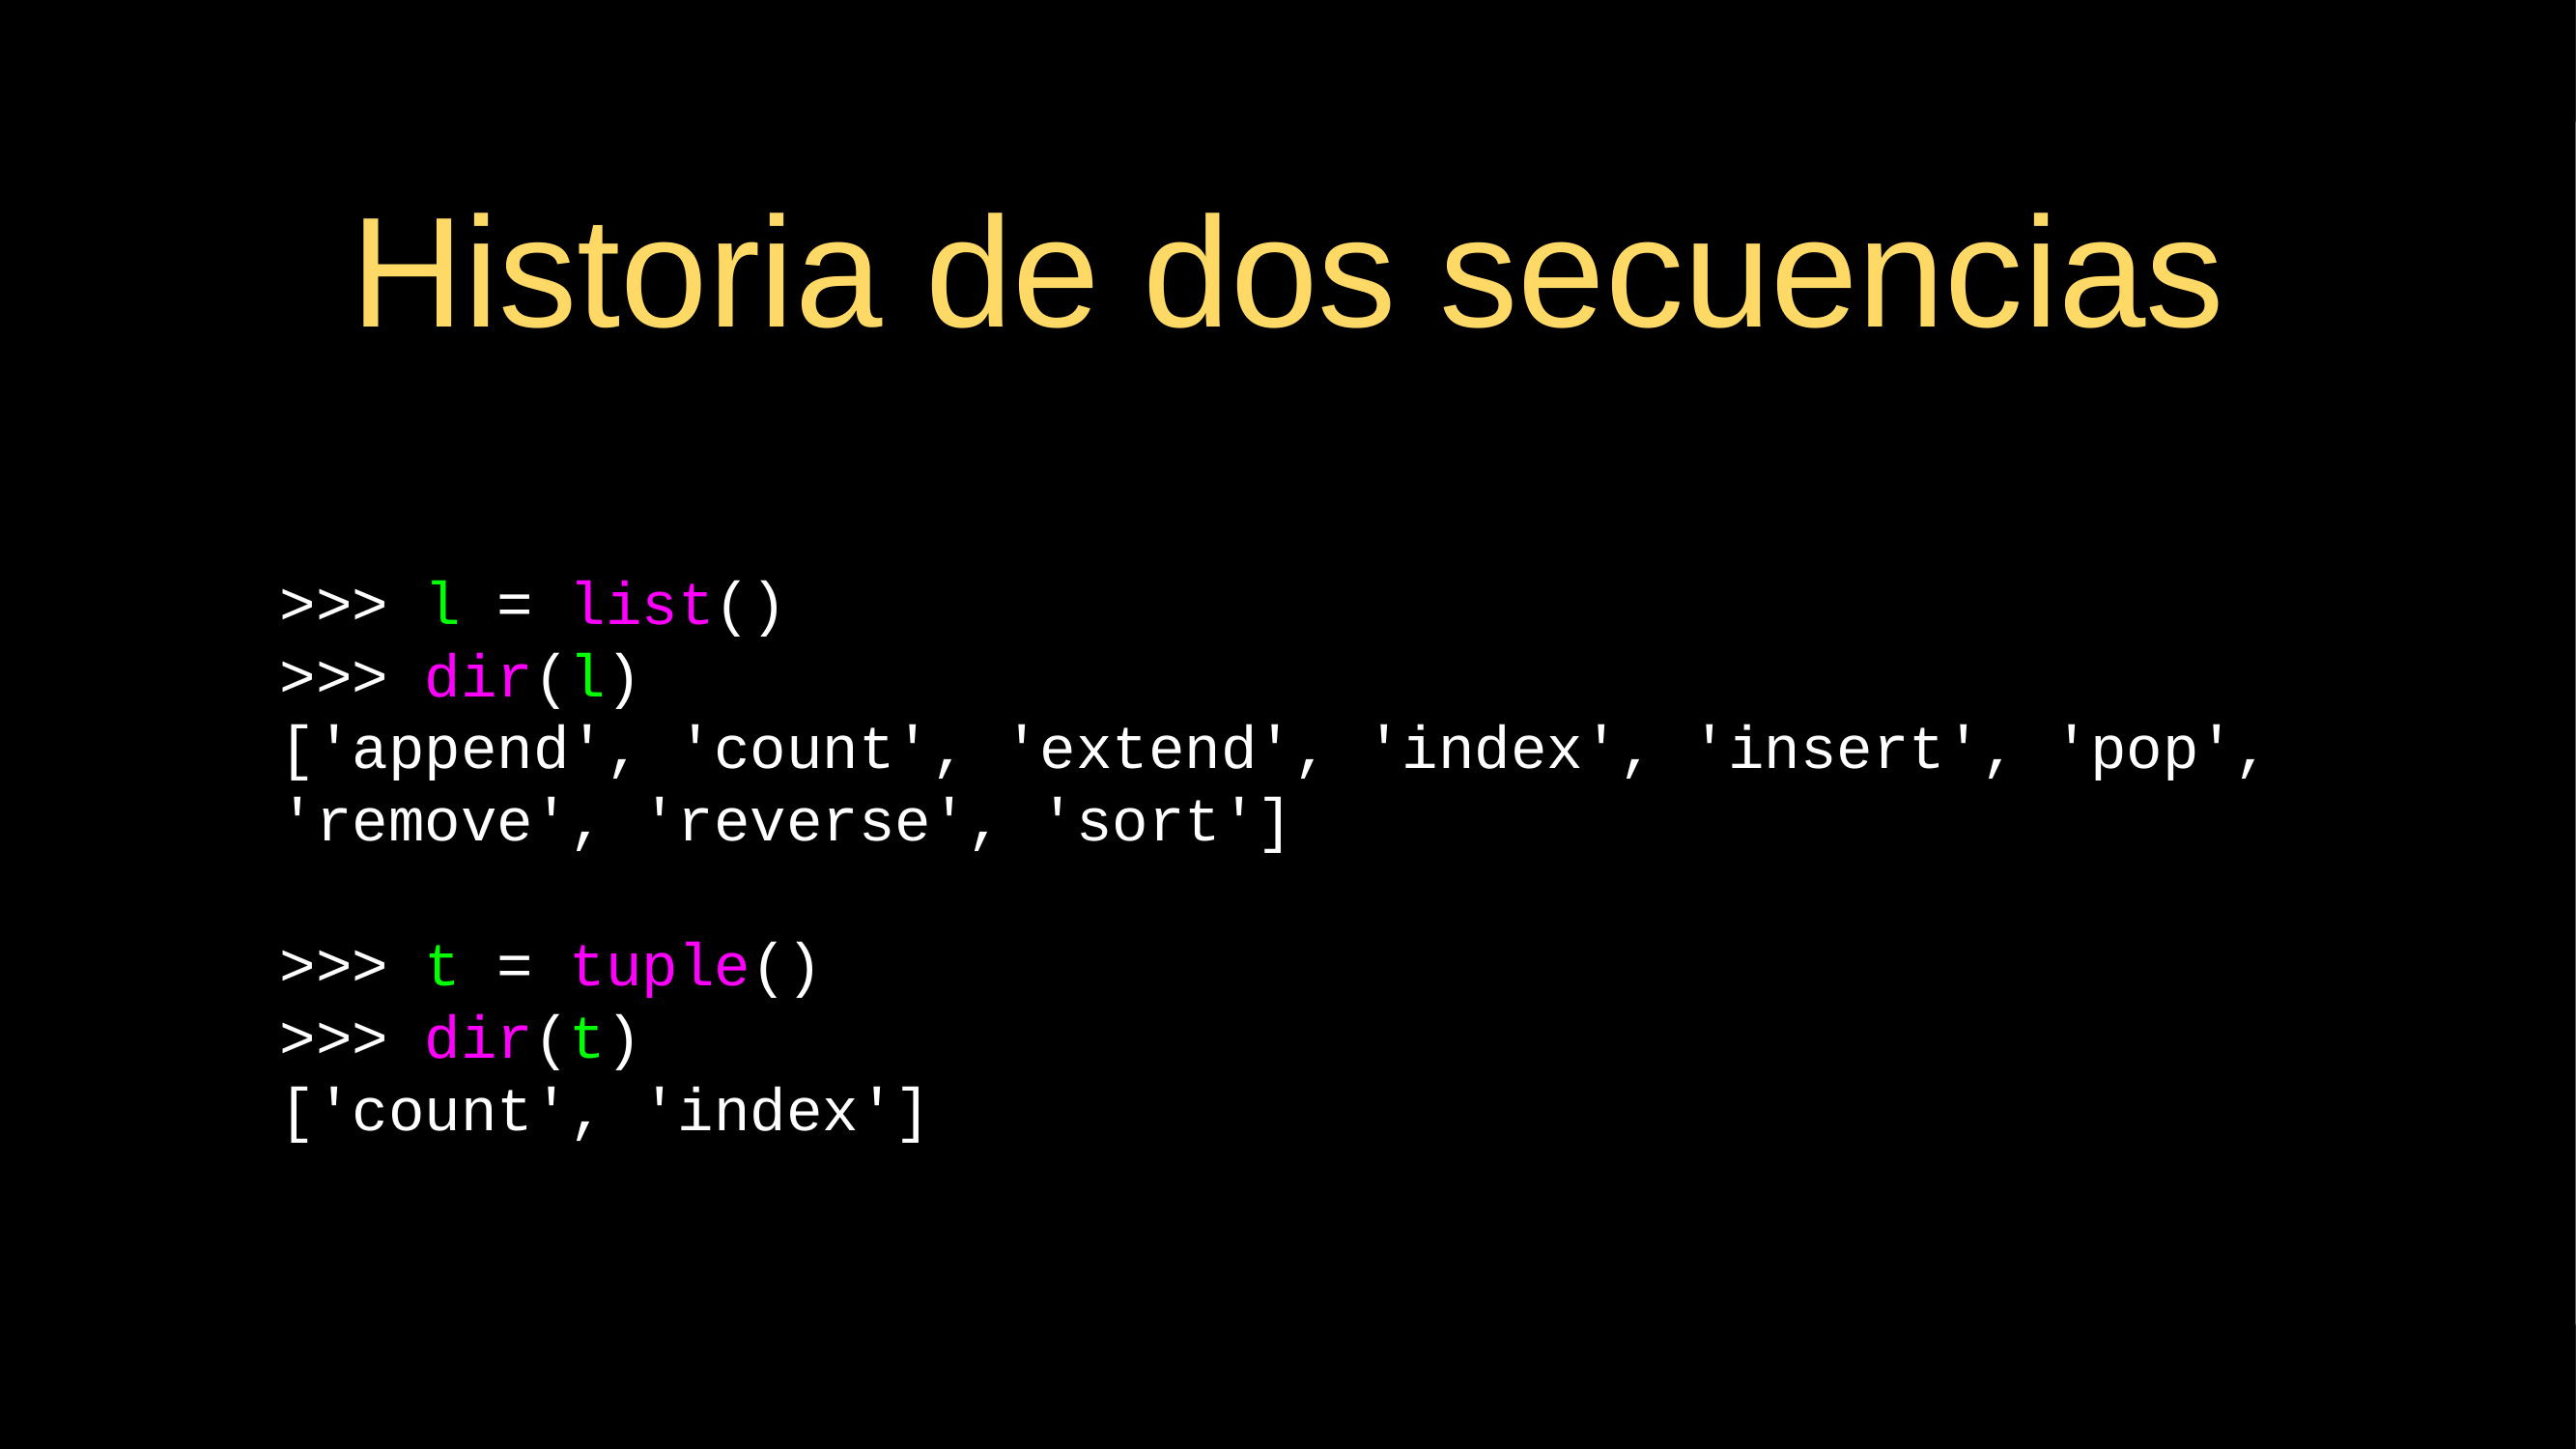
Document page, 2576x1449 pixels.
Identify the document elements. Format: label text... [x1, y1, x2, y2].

text_box >>> l = list() >>> dir(l) ['append', 'count', 'extend', 'index', 'insert', 'pop', 'remove', 'reverse', 'sort'] >>> t = tuple() >>> dir(t) ['count', 'index'] [279, 547, 2294, 1159]
title Historia de dos secuencias [0, 125, 2576, 403]
